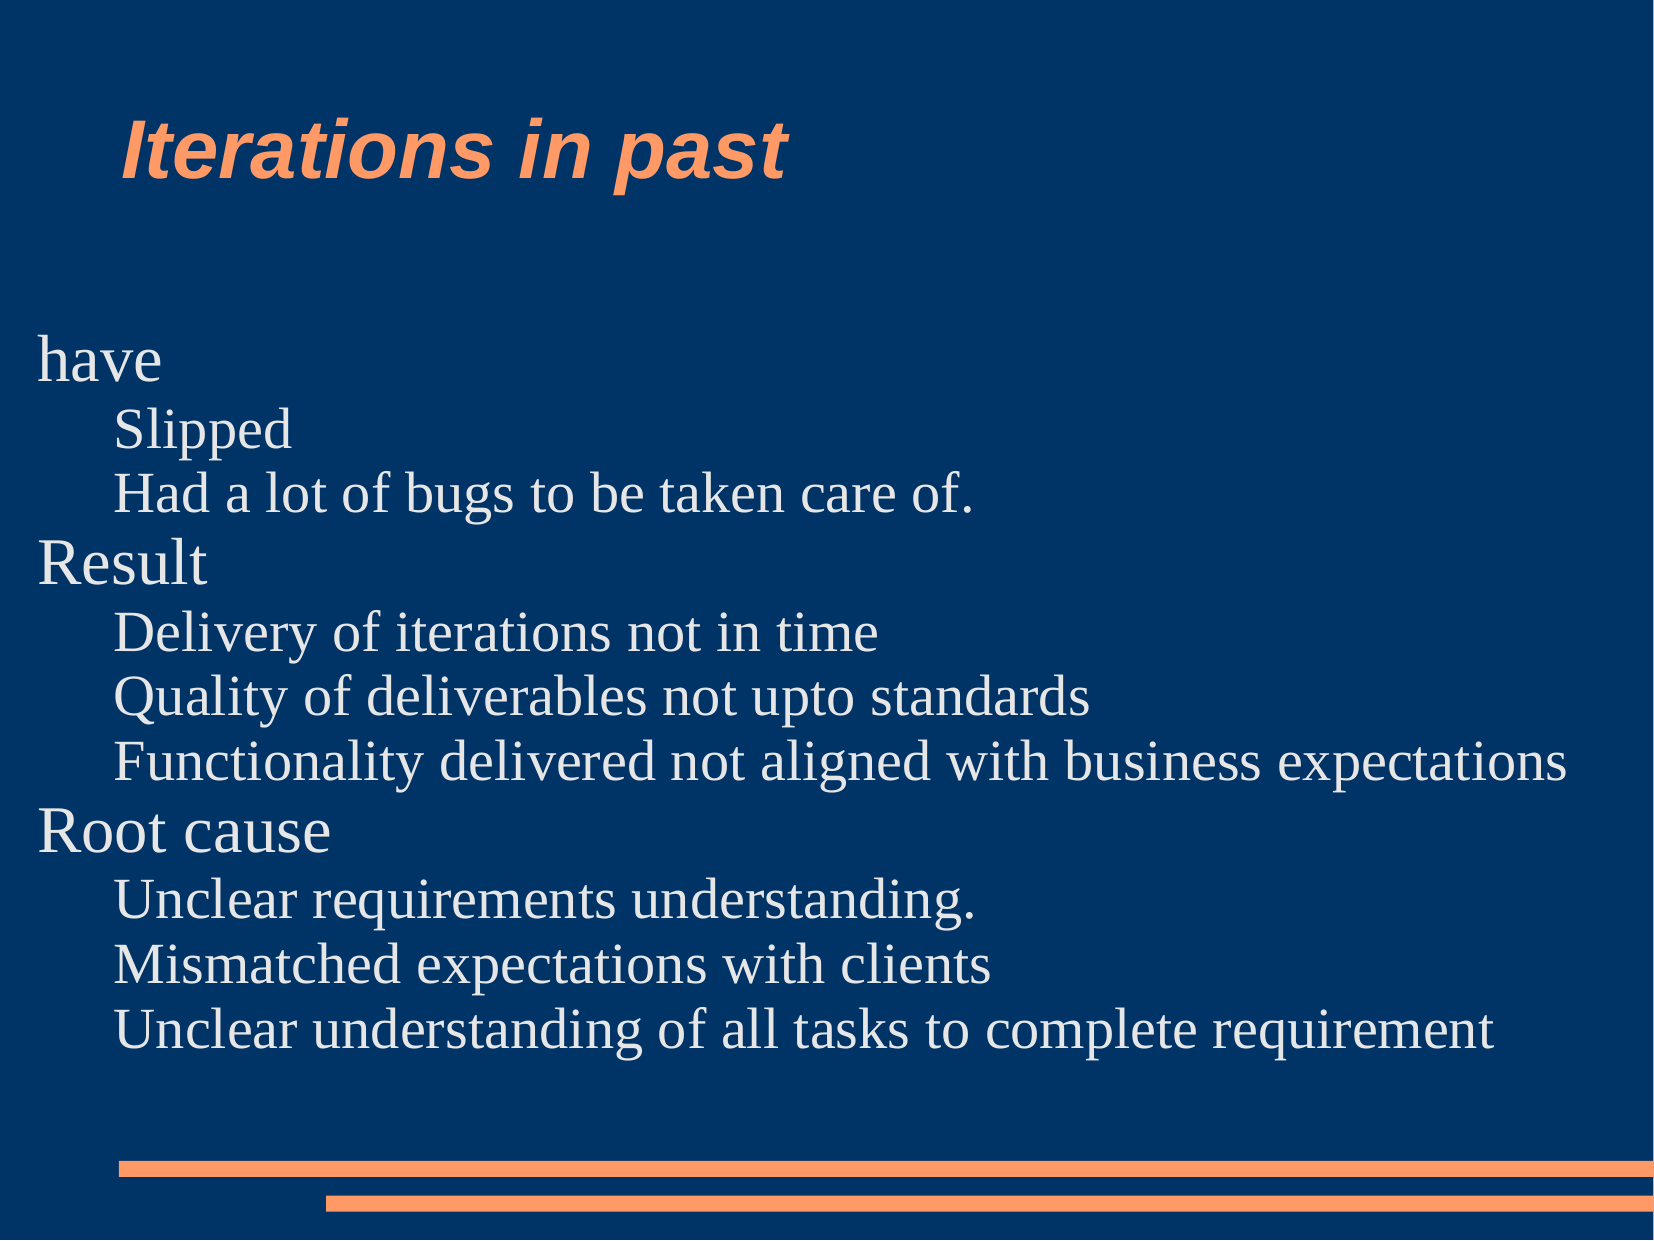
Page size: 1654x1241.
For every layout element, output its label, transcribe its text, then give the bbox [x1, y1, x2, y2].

list have Slipped Had a lot of bugs to be taken care of. Result Delivery of iterations not in time Quality of deliverables not upto standards Functionality delivered not aligned with business expectations Root cause Unclear requirements understanding. Mismatched expectations with clients Unclear understanding of all tasks to complete requirement [43, 322, 1641, 1132]
title Iterations in past [121, 46, 1534, 254]
